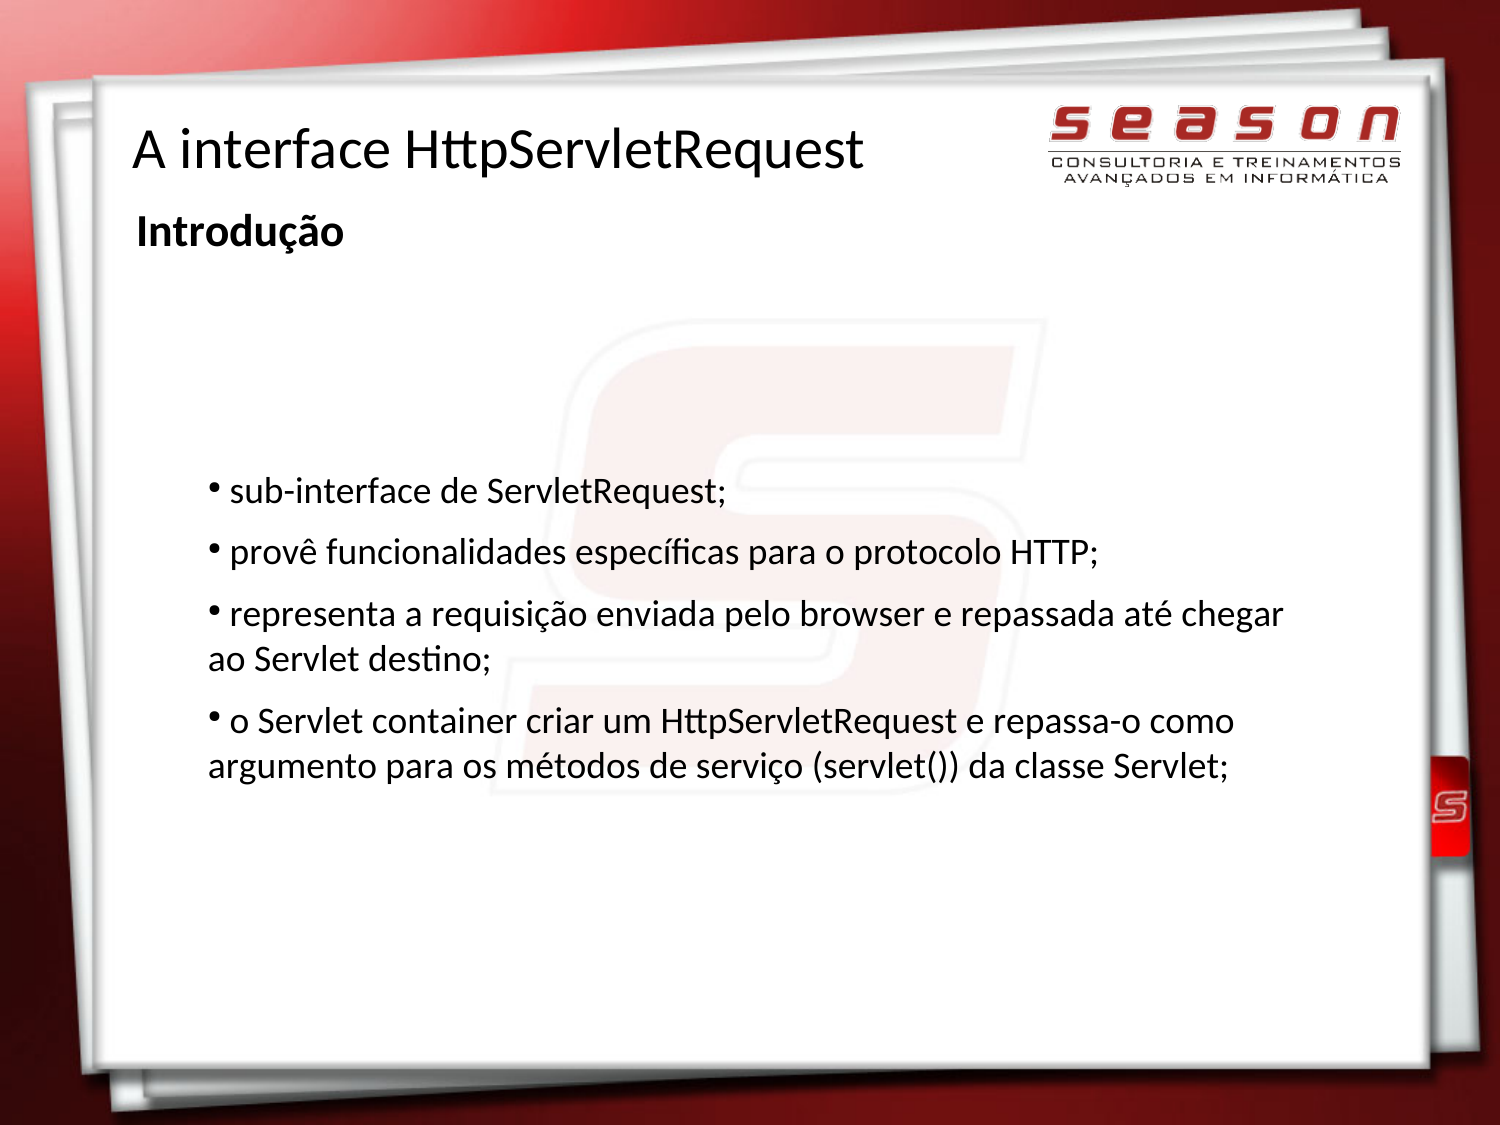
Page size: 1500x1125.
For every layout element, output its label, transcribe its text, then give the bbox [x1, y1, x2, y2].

text_box sub-interface de ServletRequest; provê funcionalidades específicas para o protocolo HTTP; representa a requisição enviada pelo browser e repassada até chegar ao Servlet destino; o Servlet container criar um HttpServletRequest e repassa-o como argumento para os métodos de serviço (servlet()) da classe Servlet; [207, 357, 1328, 894]
text_box Introdução [119, 200, 1240, 256]
picture [0, 0, 1500, 1125]
title A interface HttpServletRequest [118, 33, 1394, 257]
